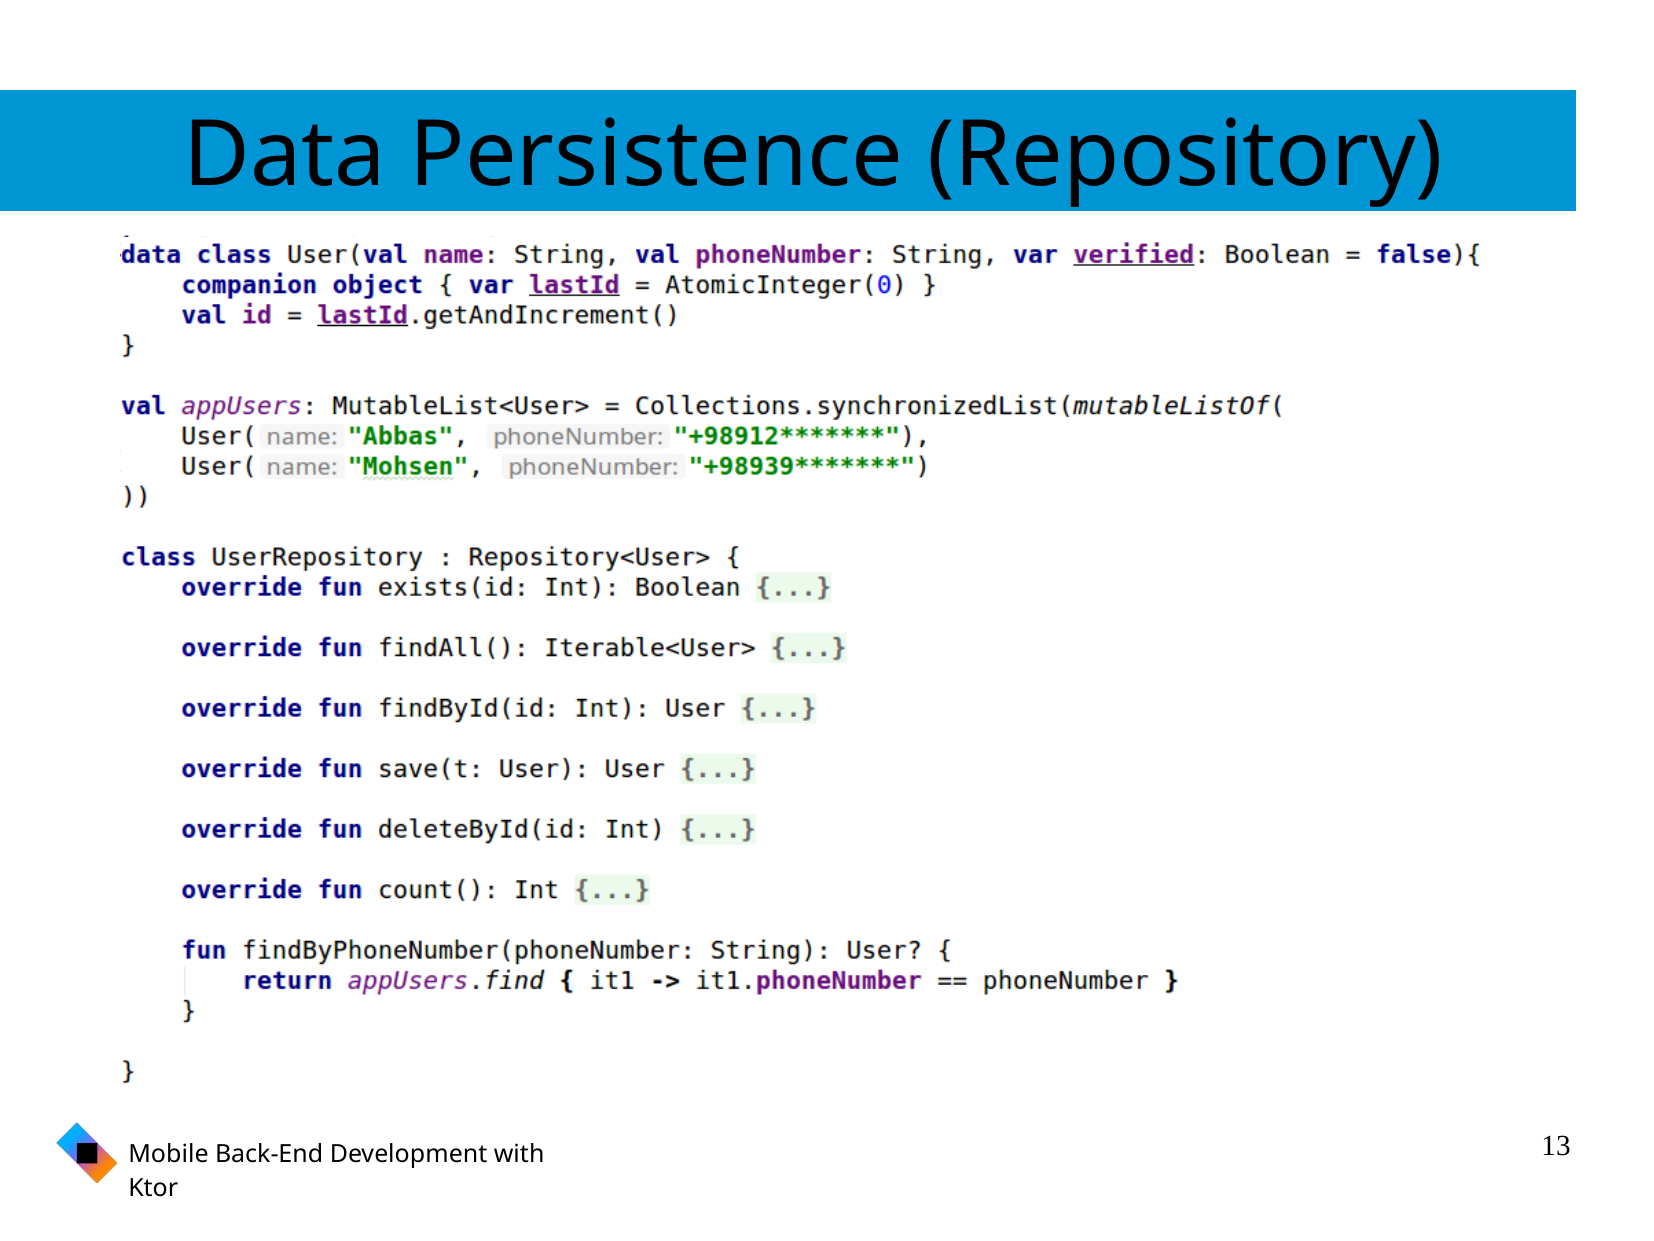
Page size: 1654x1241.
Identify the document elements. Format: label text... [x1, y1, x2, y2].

picture [56, 1122, 117, 1183]
text_box [1546, 90, 1576, 211]
text_box Mobile Back-End Development with Ktor [113, 1128, 597, 1174]
picture [120, 229, 1490, 1096]
title Data Persistence (Repository) [82, 90, 1546, 211]
text_box [0, 90, 82, 211]
